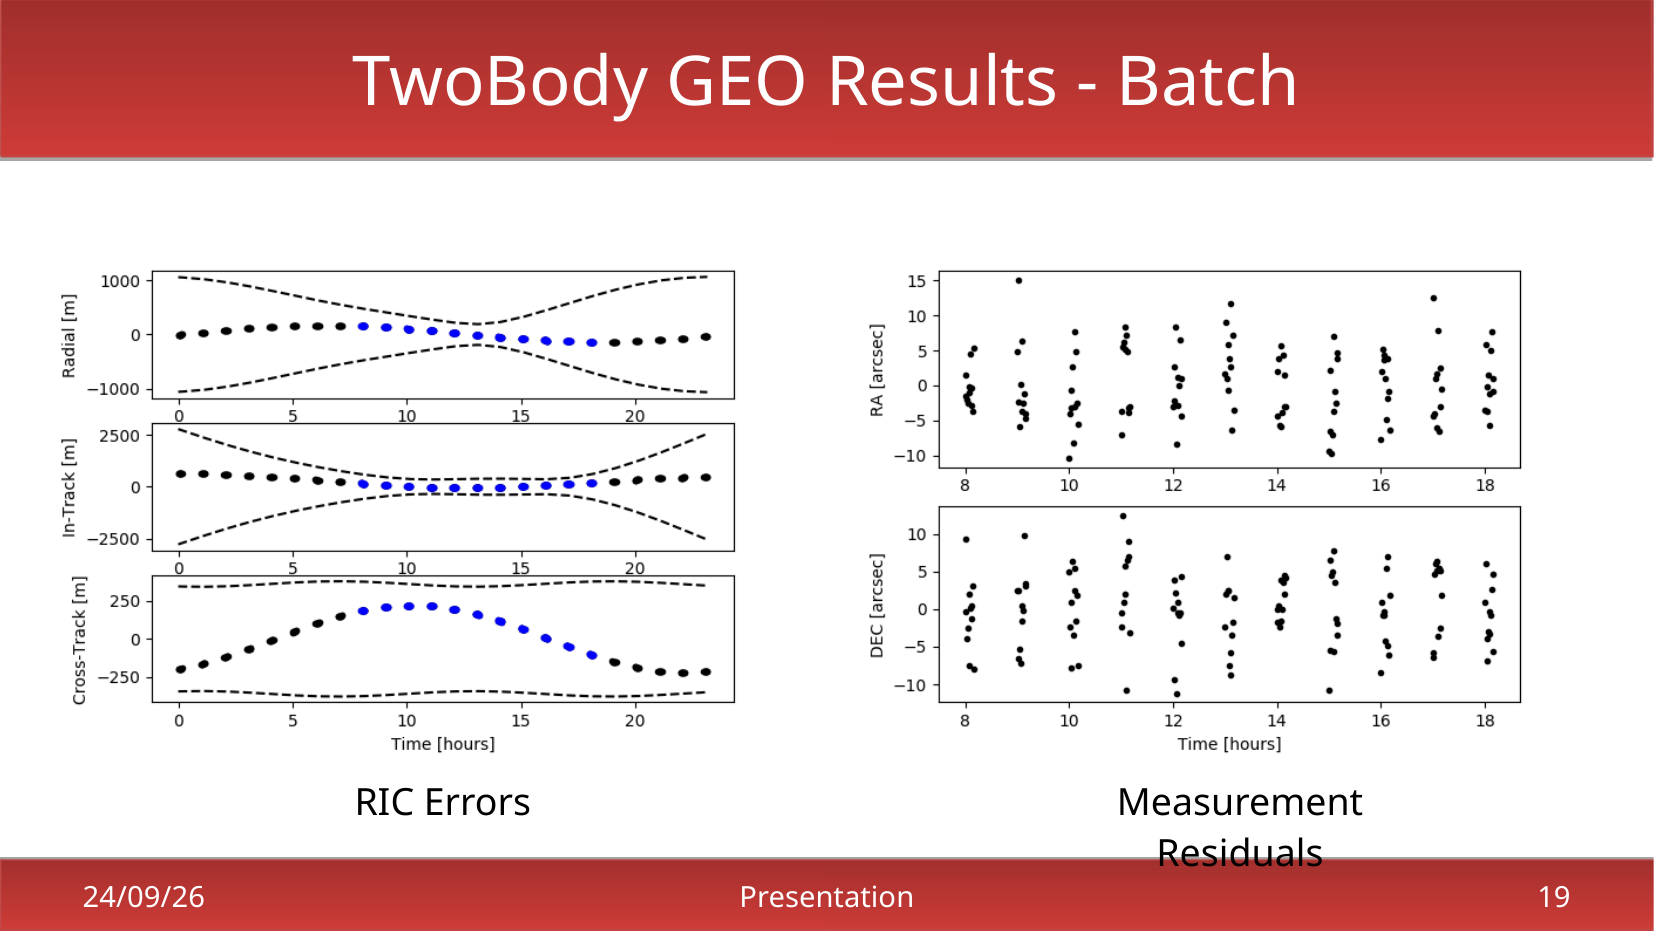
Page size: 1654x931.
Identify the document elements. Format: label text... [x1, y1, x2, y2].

picture [0, 857, 1654, 931]
picture [1257, 857, 1268, 864]
title TwoBody GEO Results - Batch [59, 23, 1595, 133]
picture [58, 204, 809, 764]
text_box RIC Errors [236, 767, 650, 830]
picture [845, 204, 1595, 764]
picture [1279, 857, 1289, 864]
picture [1234, 857, 1245, 864]
text_box Measurement Residuals [1033, 767, 1447, 830]
picture [0, 0, 1654, 161]
